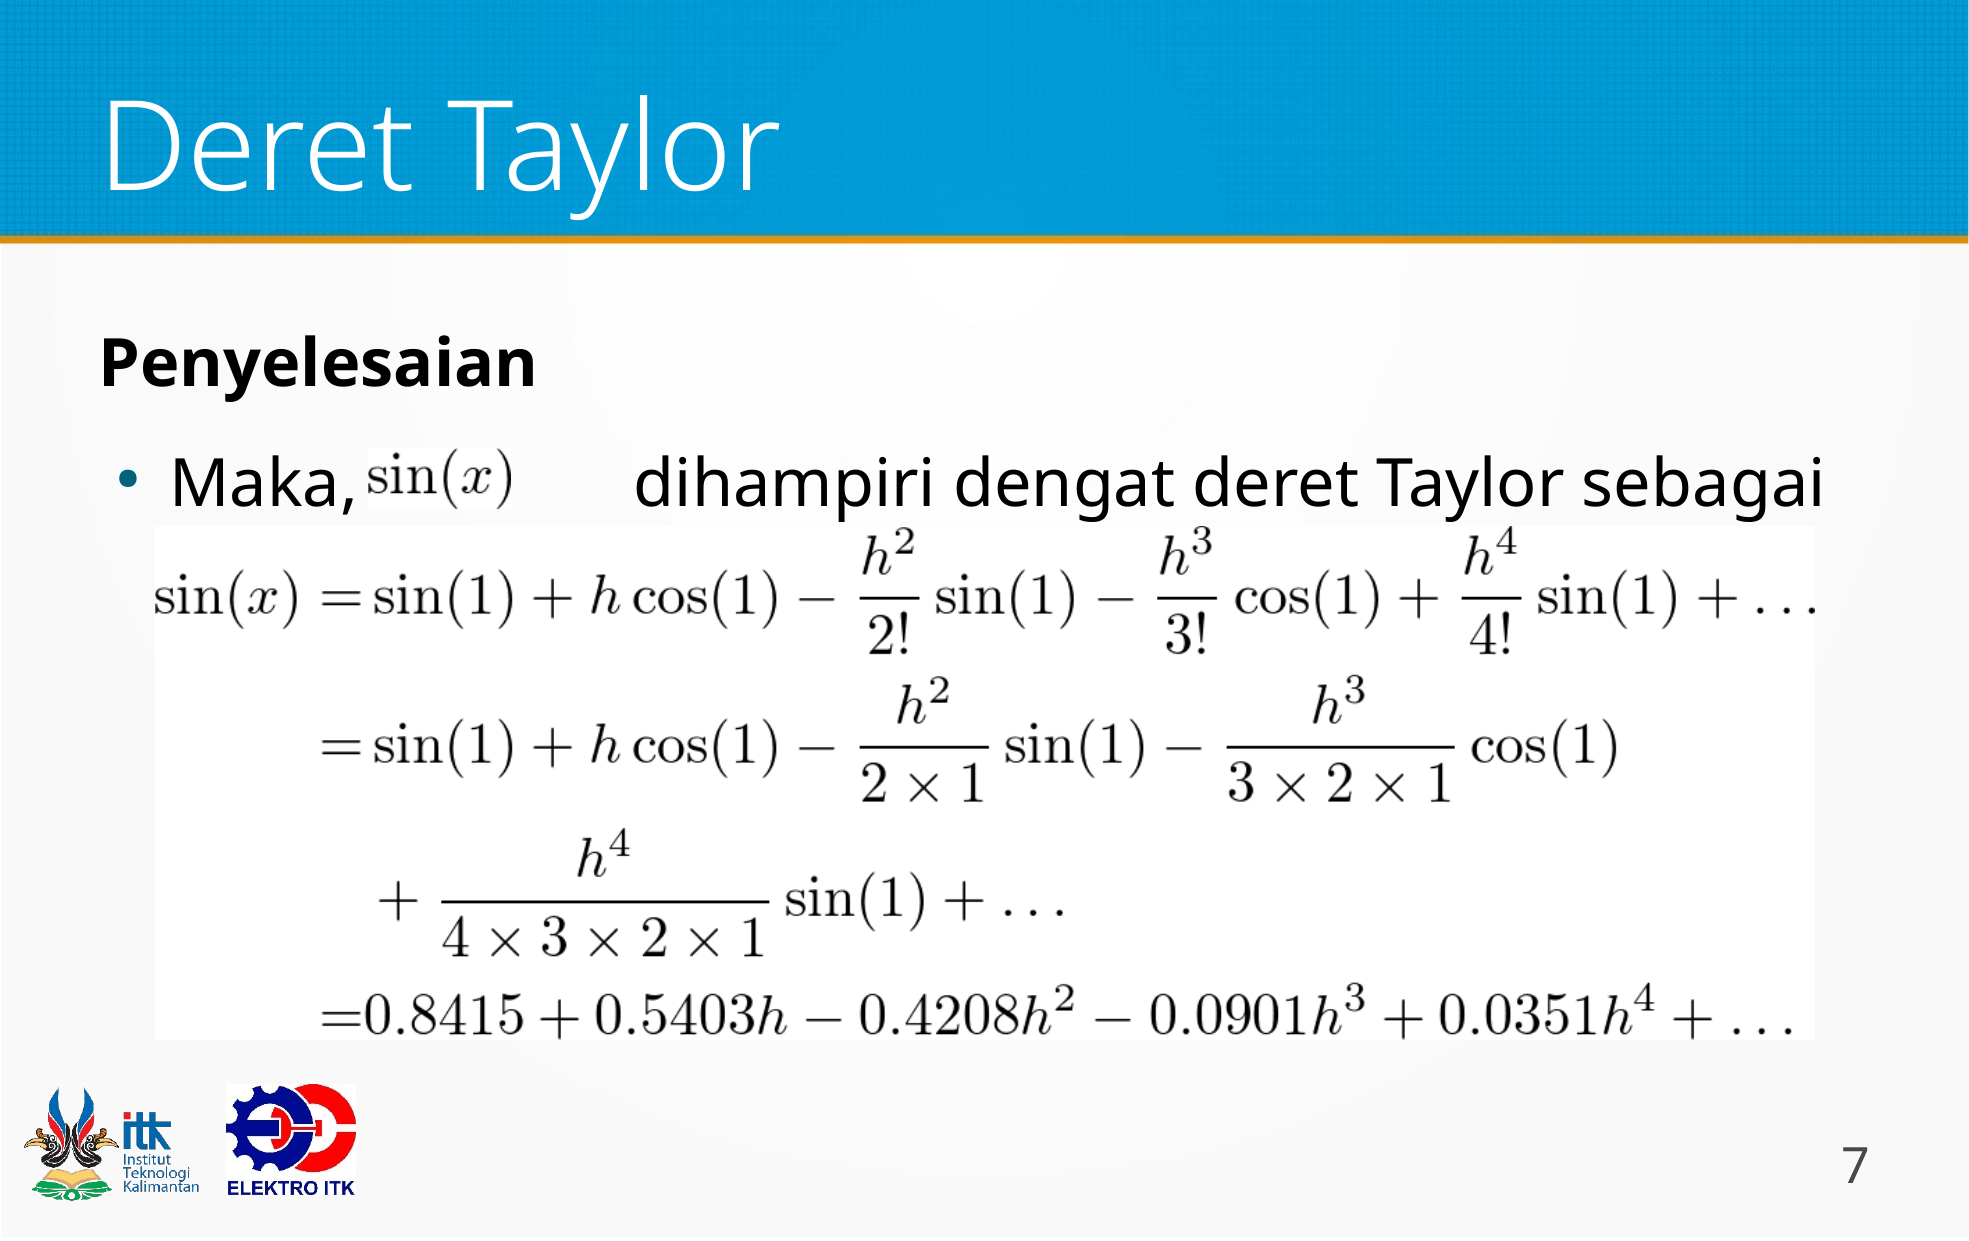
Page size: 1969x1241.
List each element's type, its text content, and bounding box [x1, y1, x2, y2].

picture [0, 233, 1969, 1241]
title Deret Taylor [98, 19, 1870, 227]
list Penyelesaian Maka, dihampiri dengat deret Taylor sebagai berikut: [98, 315, 1861, 1081]
